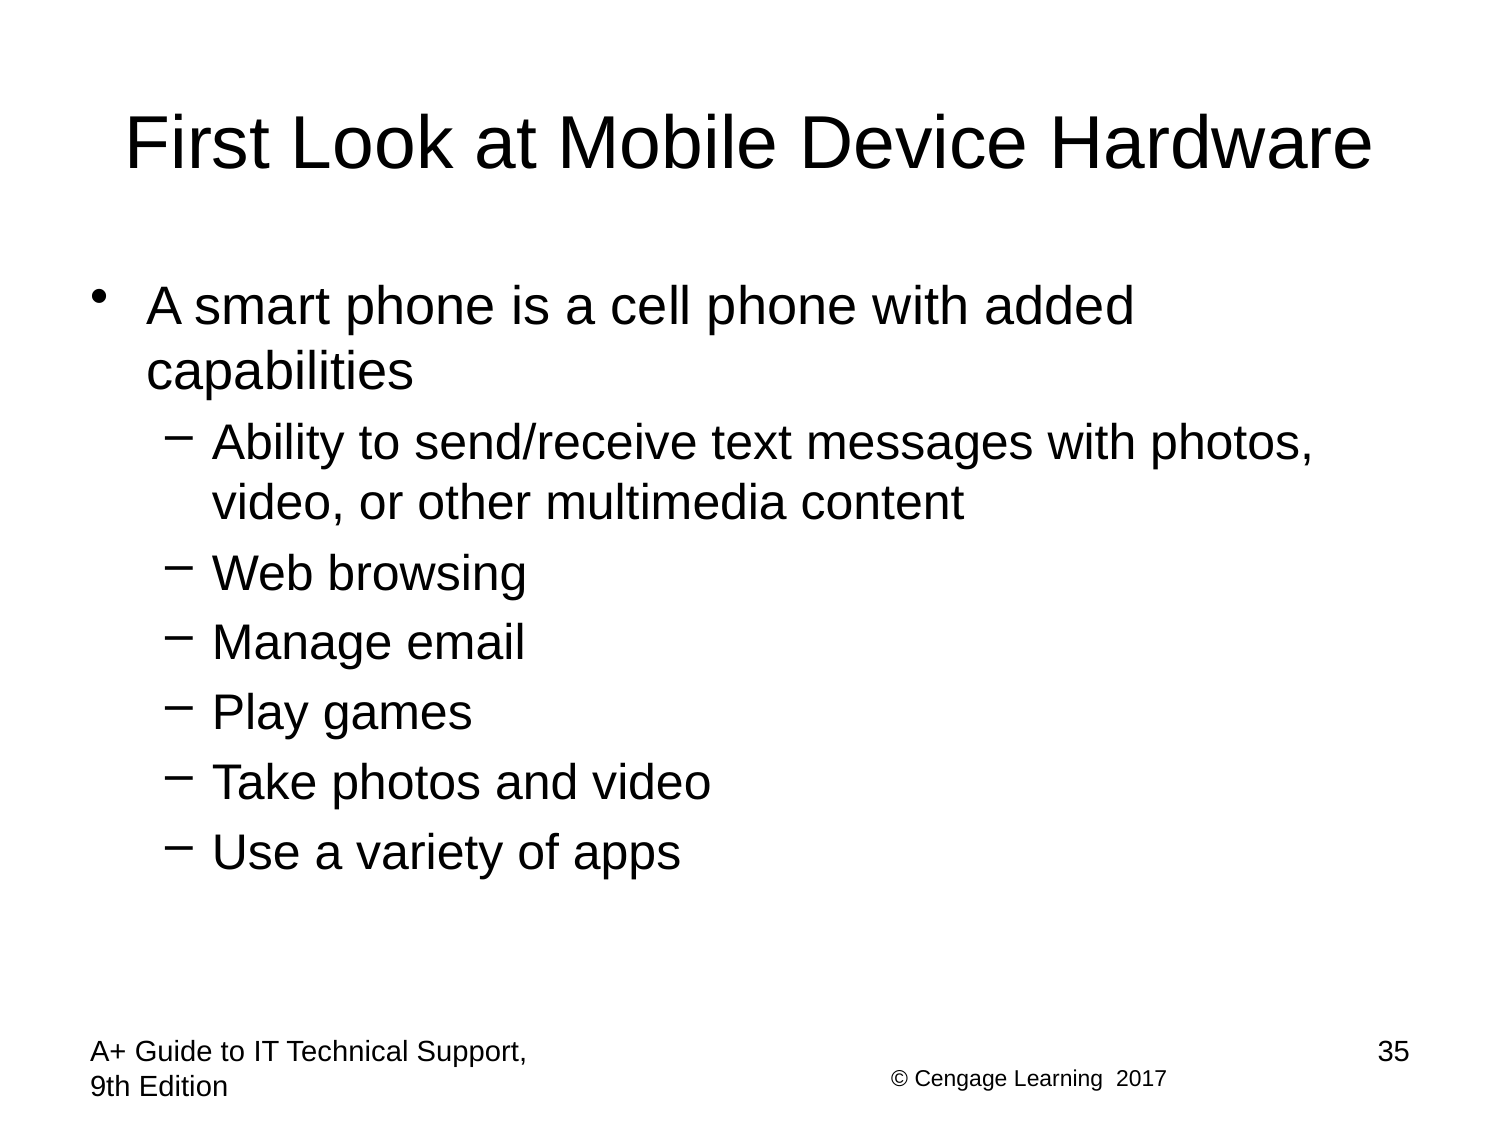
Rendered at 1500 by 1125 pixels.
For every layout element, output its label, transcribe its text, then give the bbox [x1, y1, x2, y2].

slide_number <number> [1312, 1024, 1425, 1103]
title First Look at Mobile Device Hardware [75, 45, 1425, 233]
footer A+ Guide to IT Technical Support, 9th Edition [75, 1024, 588, 1103]
list A smart phone is a cell phone with added capabilities Ability to send/receive text messages with photos, video, or other multimedia content Web browsing Manage email Play games Take photos and video Use a variety of apps [75, 262, 1425, 1005]
